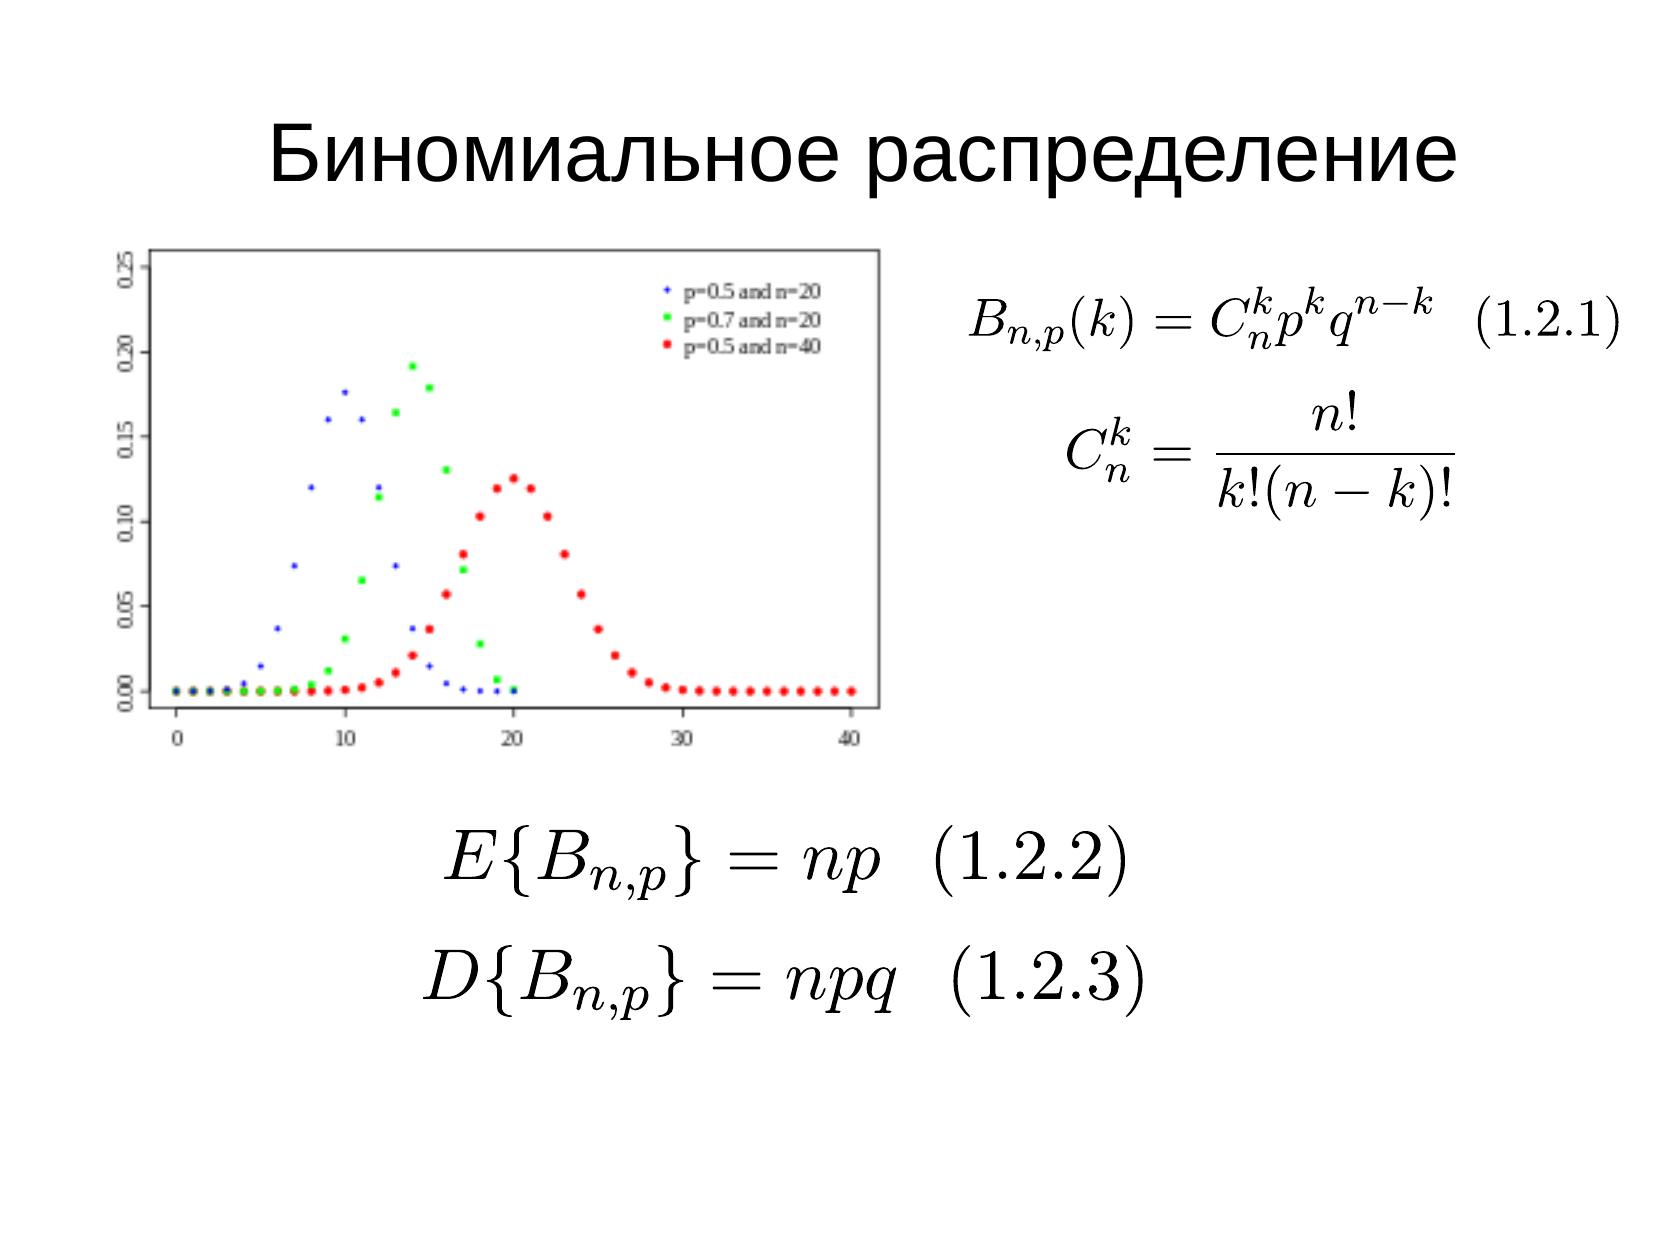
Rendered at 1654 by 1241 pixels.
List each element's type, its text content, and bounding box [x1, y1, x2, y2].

picture [441, 825, 1126, 901]
picture [964, 285, 1621, 353]
picture [420, 945, 1143, 1021]
picture [105, 242, 889, 766]
picture [1064, 390, 1456, 521]
title Биномиальное распределение [82, 49, 1571, 257]
